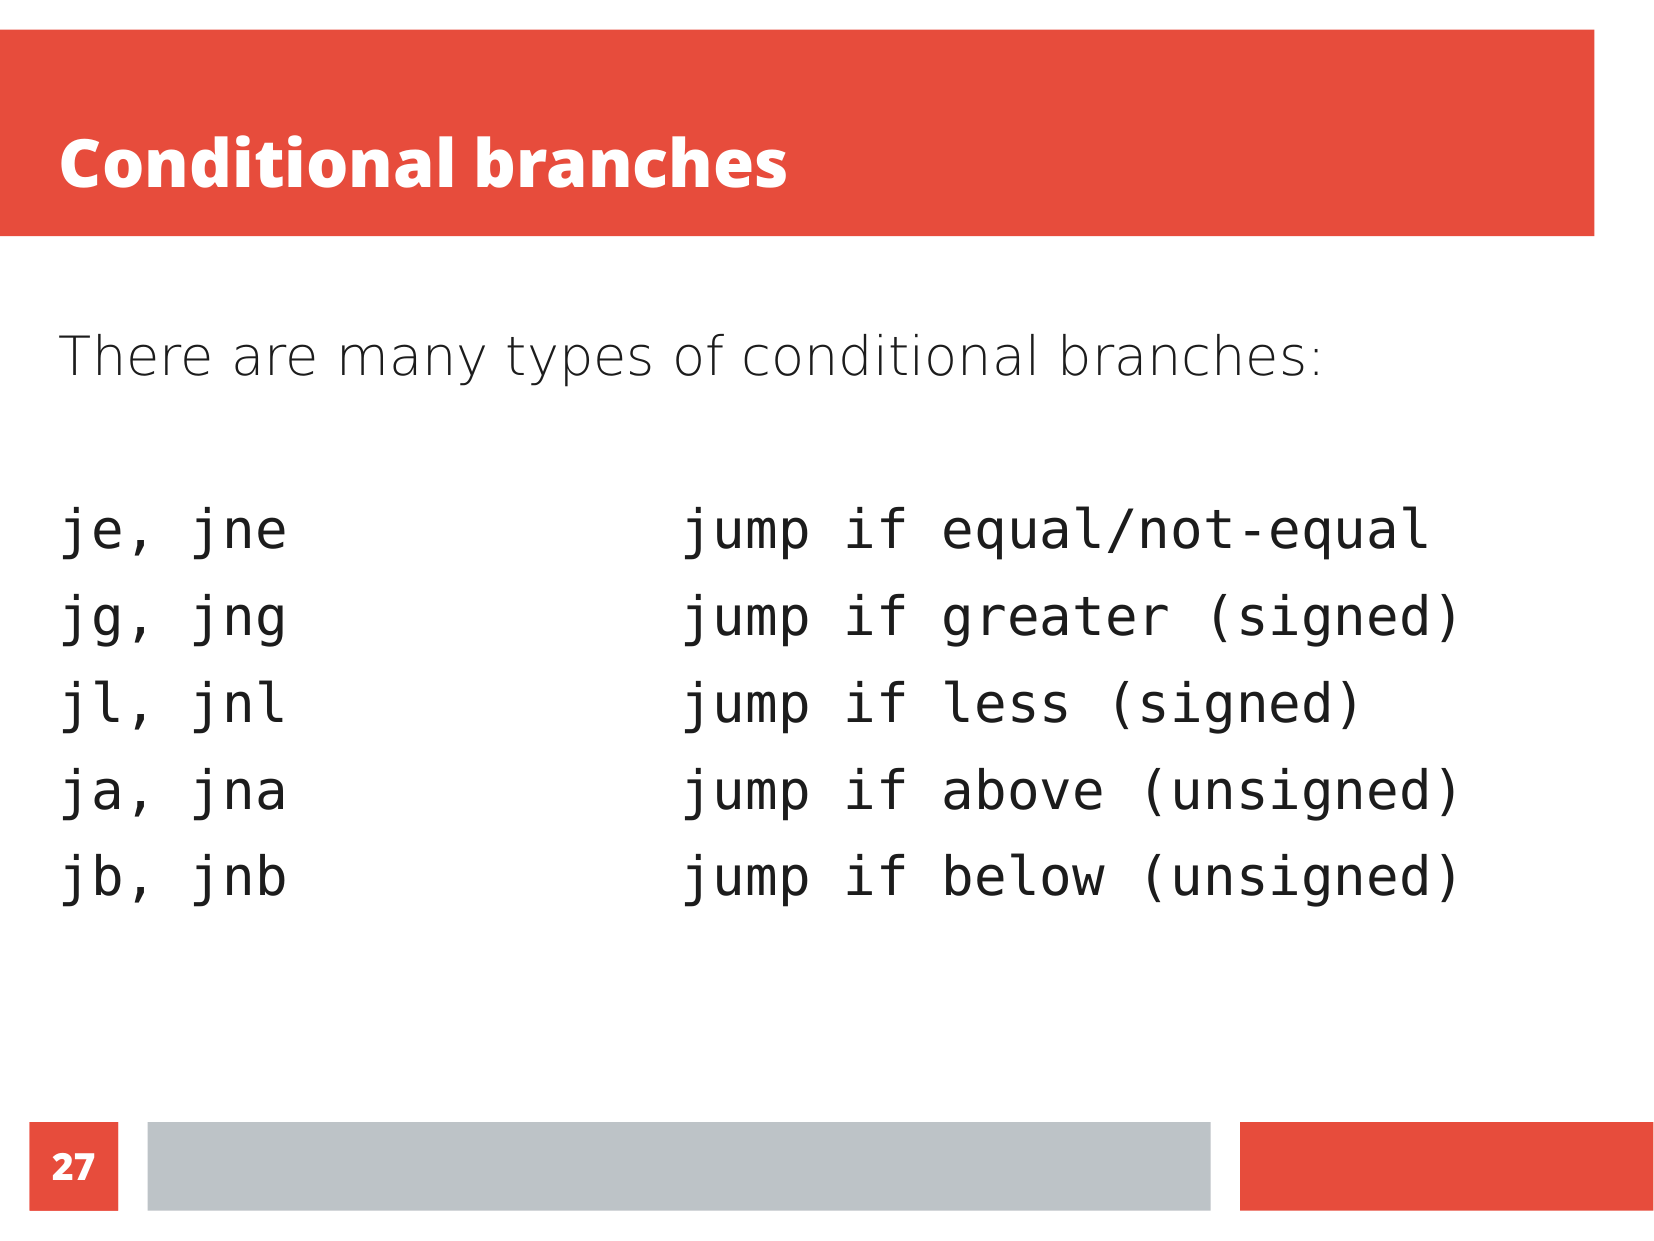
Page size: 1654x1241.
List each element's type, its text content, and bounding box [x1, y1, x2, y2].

list There are many types of conditional branches: je, jne jump if equal/not-equal jg, jng jump if greater (signed) jl, jnl jump if less (signed) ja, jna jump if above (unsigned) jb, jnb jump if below (unsigned) [59, 324, 1565, 1093]
title Conditional branches [59, 59, 1595, 207]
